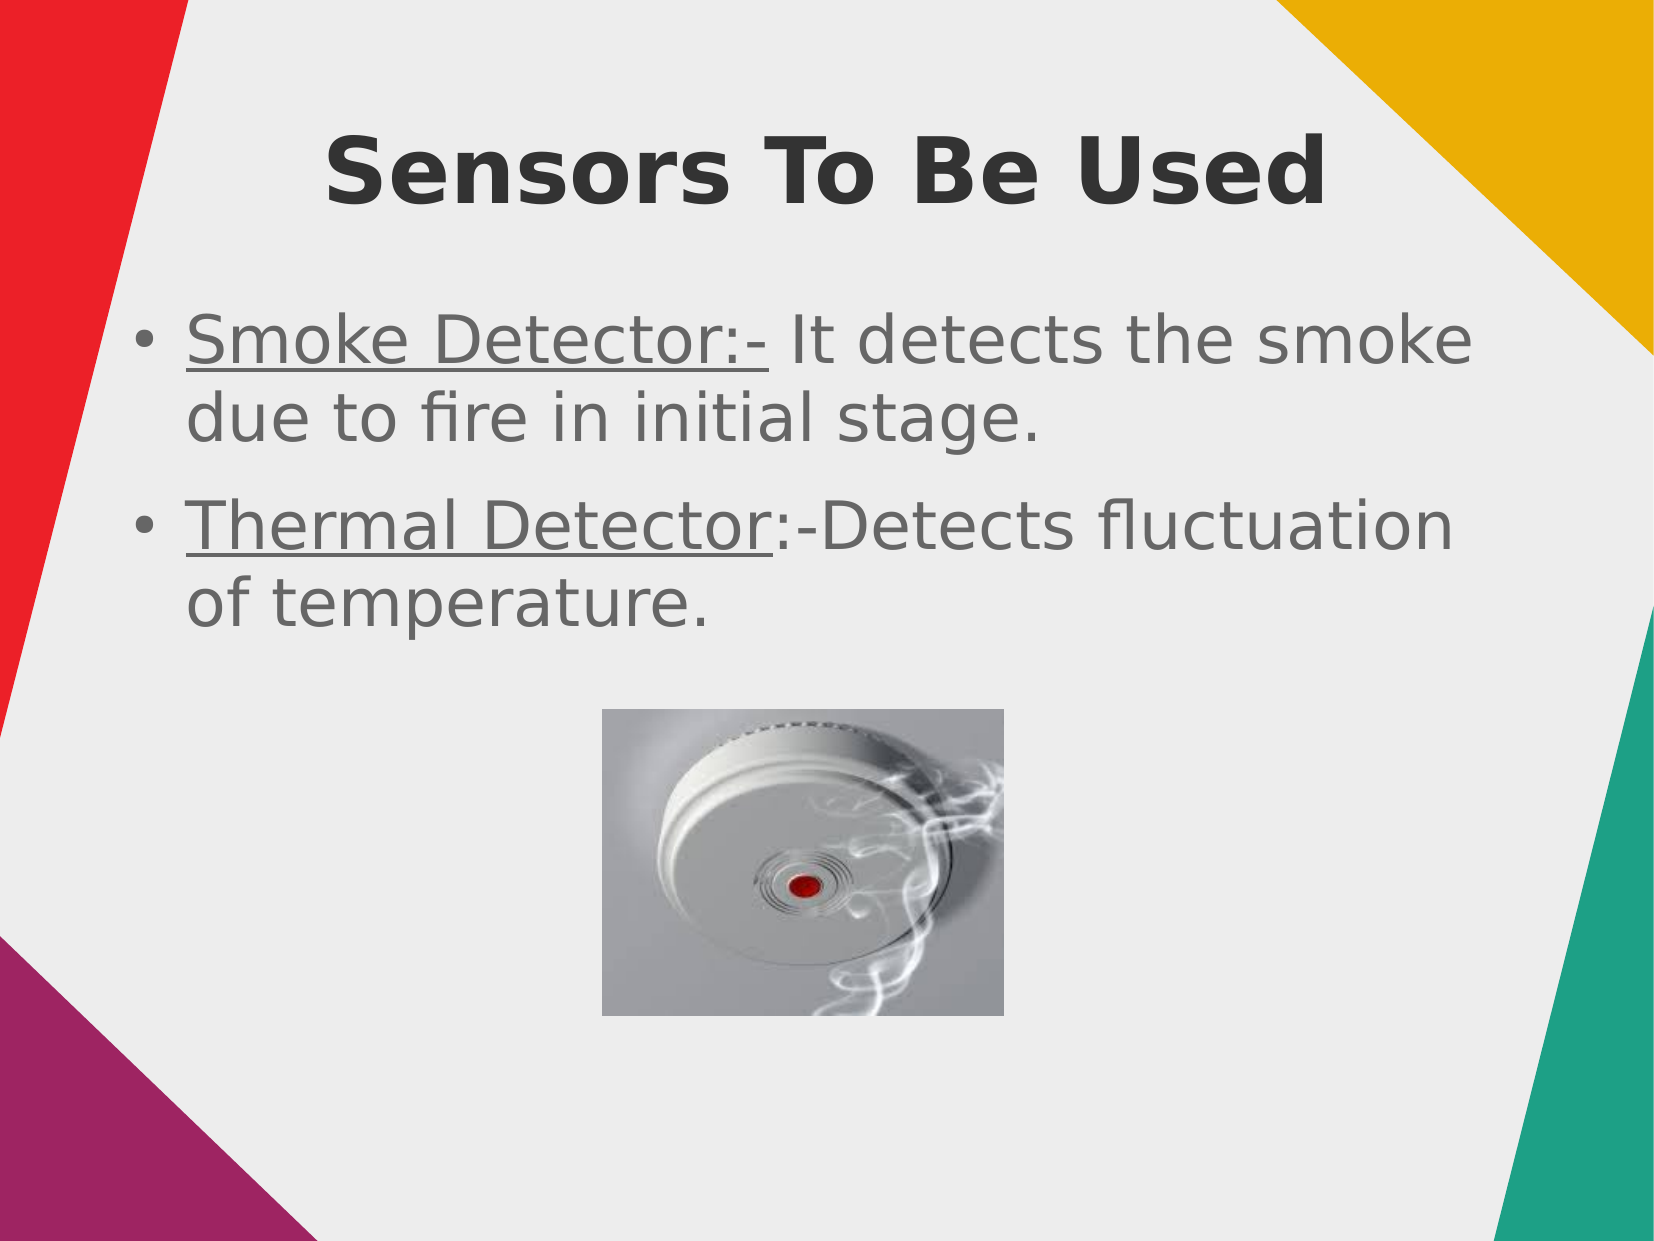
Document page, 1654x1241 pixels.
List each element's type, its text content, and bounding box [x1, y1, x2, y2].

picture [602, 709, 1004, 1016]
list Smoke Detector:- It detects the smoke due to fire in initial stage. Thermal Detector:-Detects fluctuation of temperature. [114, 302, 1539, 1033]
title Sensors To Be Used [114, 73, 1539, 271]
